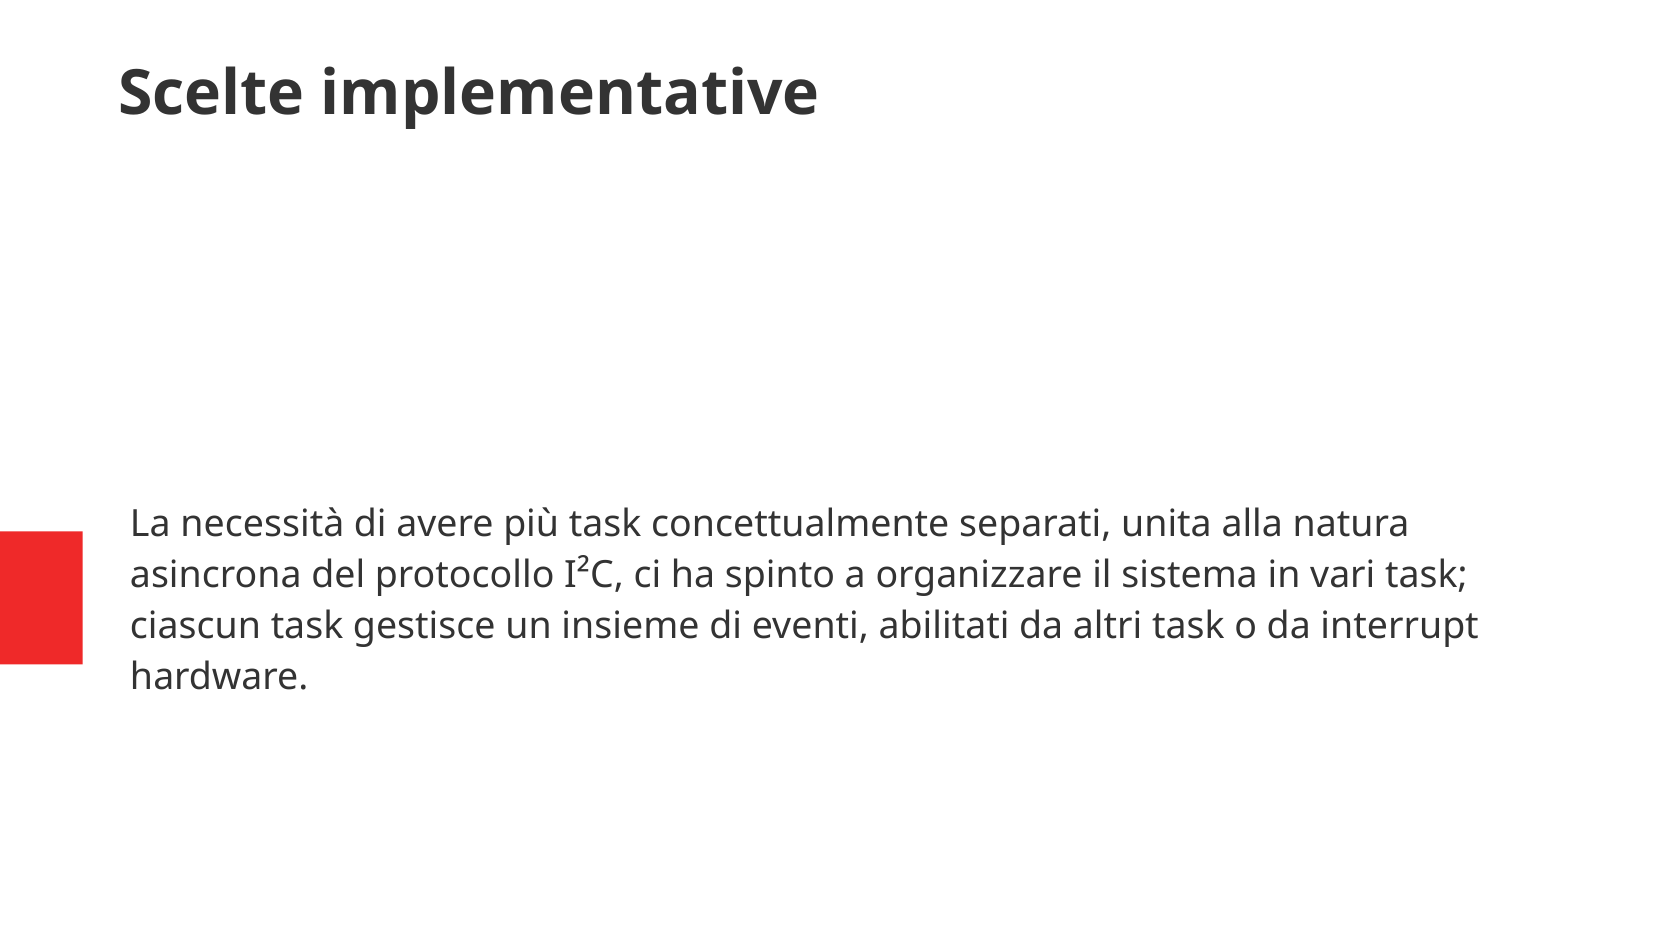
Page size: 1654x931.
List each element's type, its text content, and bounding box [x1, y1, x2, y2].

title Scelte implementative [118, 44, 1524, 222]
list La necessità di avere più task concettualmente separati, unita alla natura asincrona del protocollo I²C, ci ha spinto a organizzare il sistema in vari task; ciascun task gestisce un insieme di eventi, abilitati da altri task o da interrupt hardware. [129, 496, 1536, 931]
